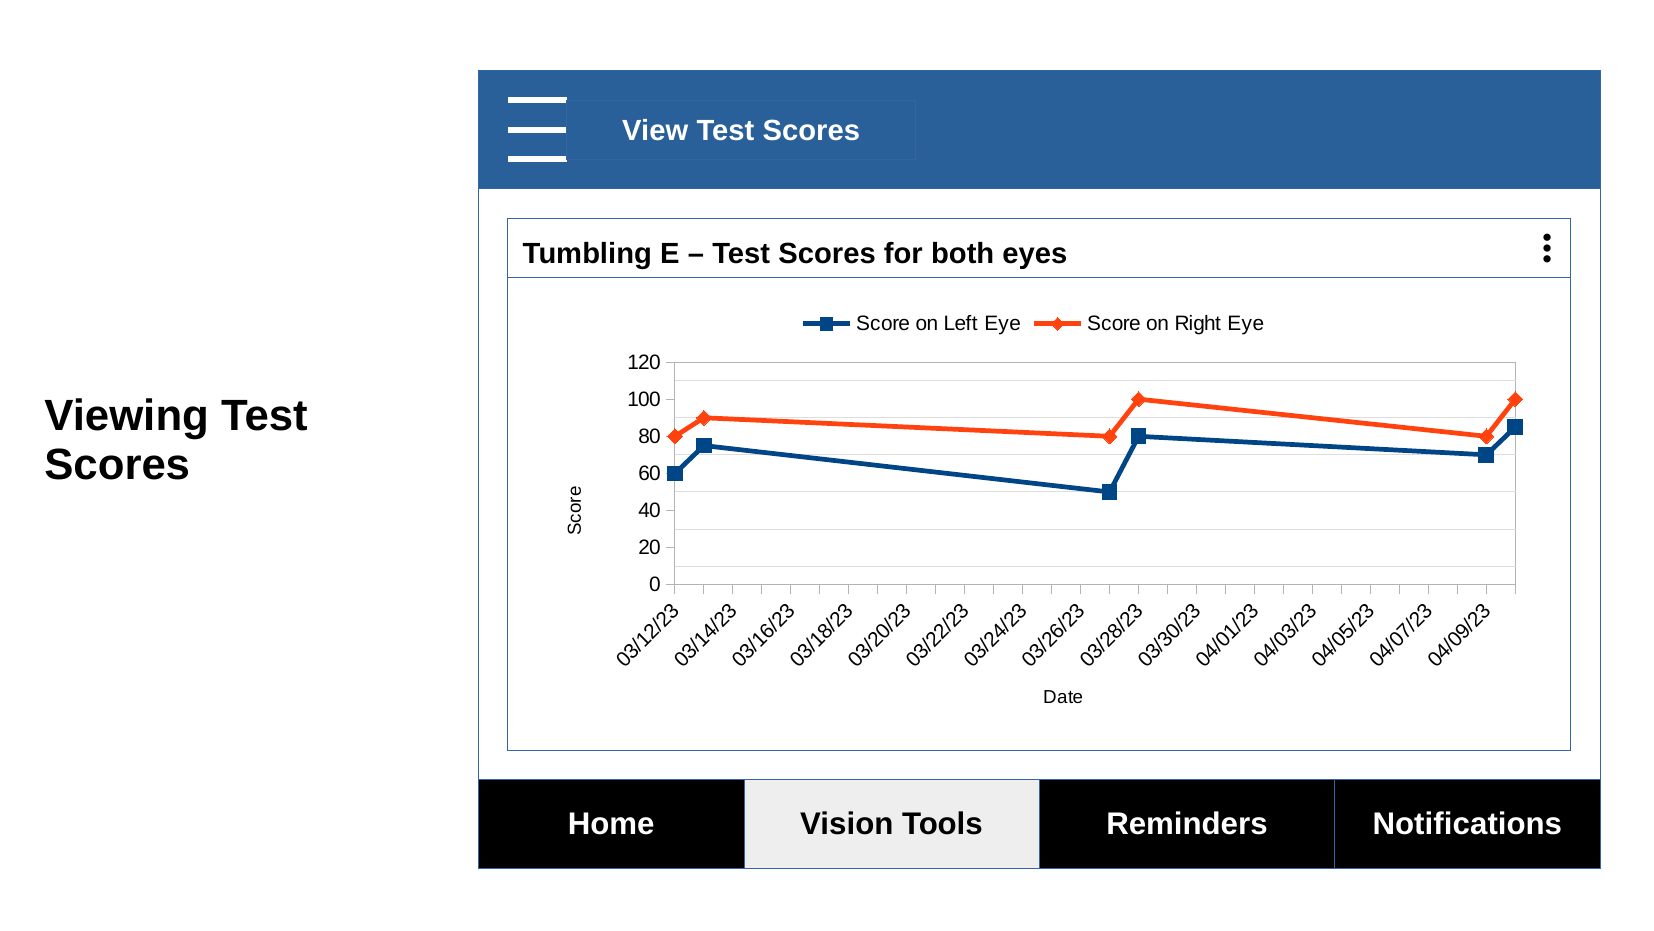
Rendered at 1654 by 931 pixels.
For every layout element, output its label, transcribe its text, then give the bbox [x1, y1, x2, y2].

text_box Home [478, 779, 744, 869]
text_box Notifications [1334, 779, 1601, 869]
text_box View Test Scores [566, 100, 916, 160]
chart [531, 295, 1536, 739]
text_box [478, 70, 1601, 779]
text_box Reminders [1039, 779, 1334, 869]
picture [1529, 230, 1565, 266]
text_box Viewing Test Scores [29, 384, 443, 497]
text_box Vision Tools [744, 779, 1039, 869]
text_box Tumbling E – Test Scores for both eyes [507, 218, 1571, 278]
